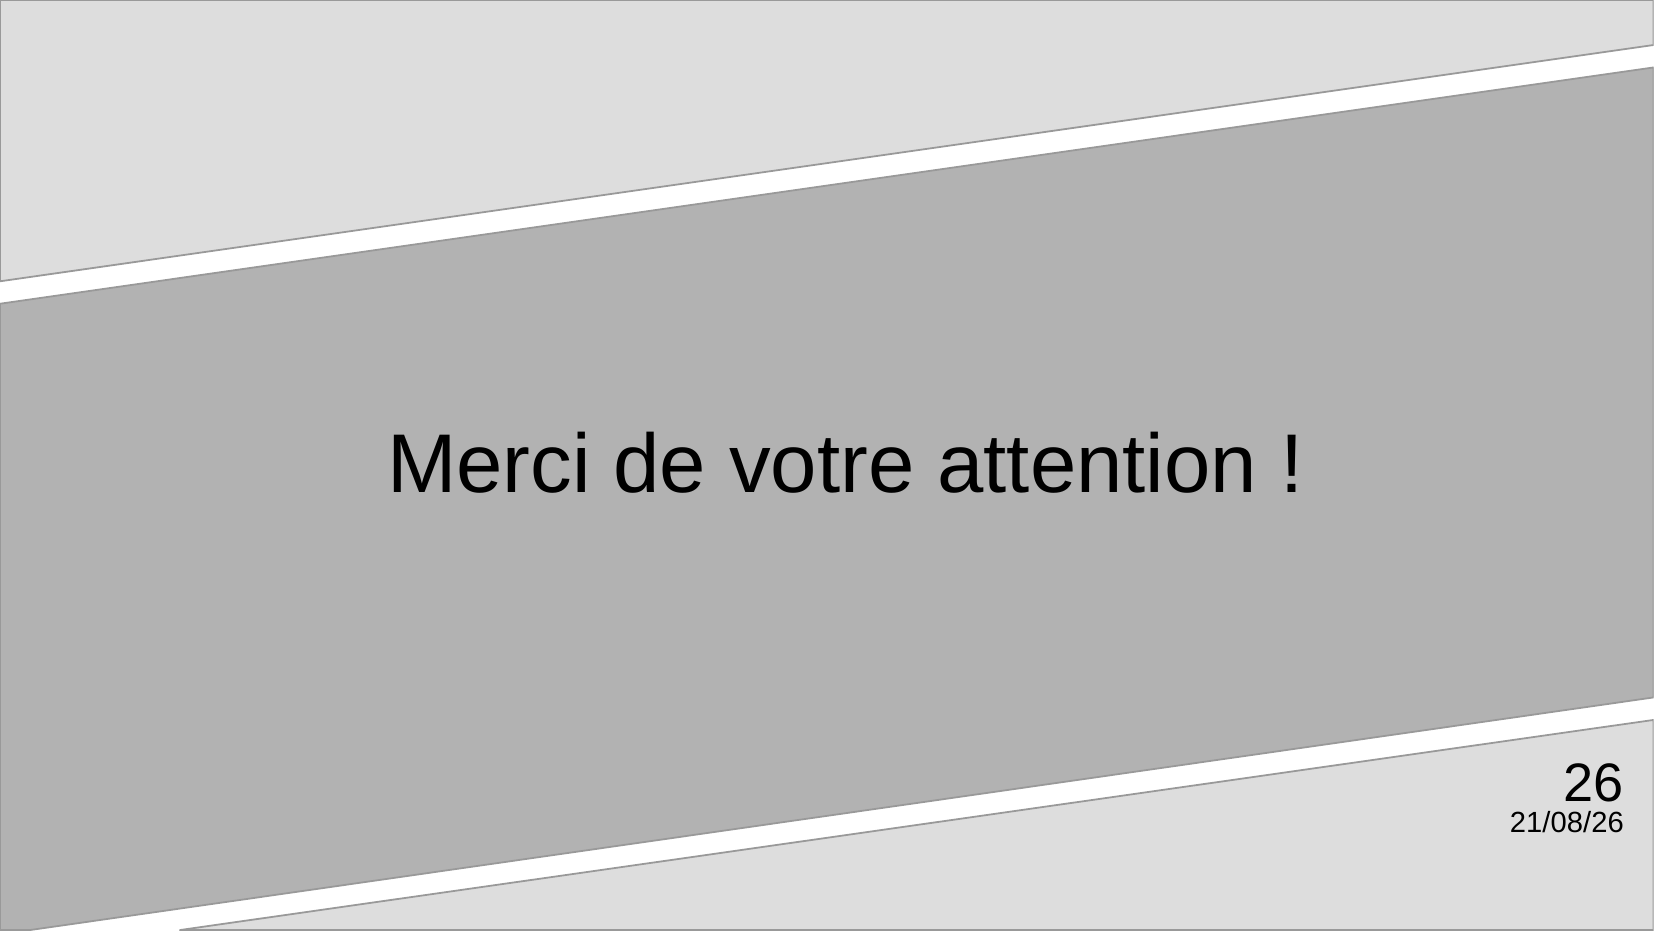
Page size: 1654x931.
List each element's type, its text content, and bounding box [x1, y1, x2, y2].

list Merci de votre attention ! [82, 416, 1538, 567]
